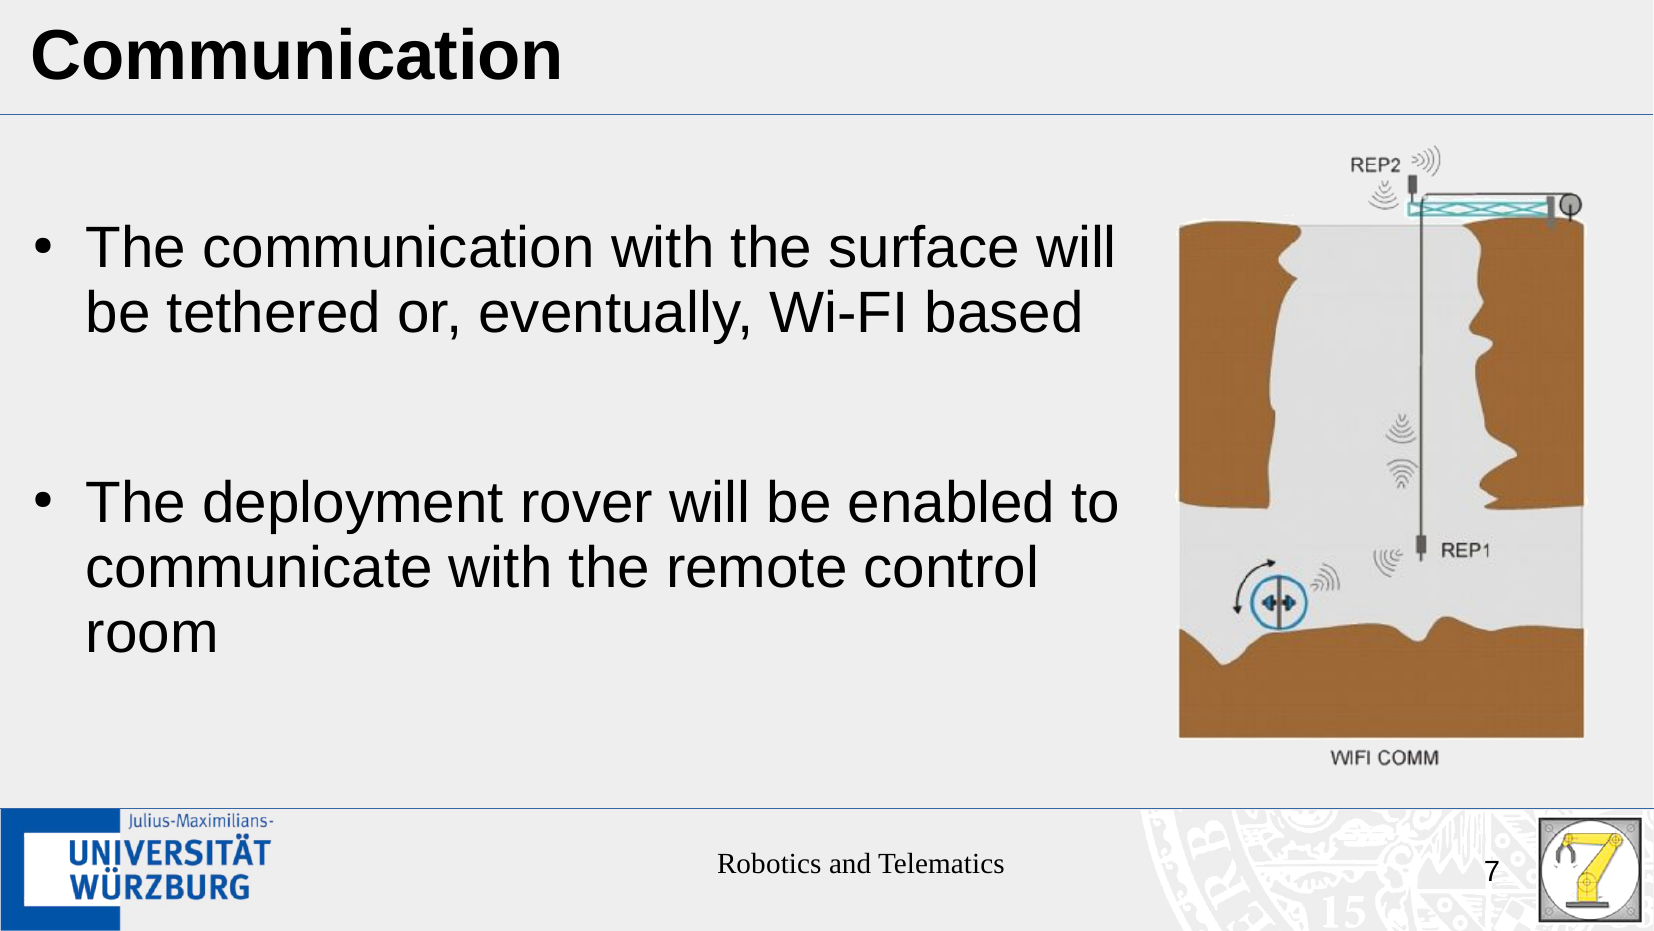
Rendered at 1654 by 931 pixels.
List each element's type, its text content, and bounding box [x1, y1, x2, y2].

title Communication [30, 0, 1636, 111]
list The communication with the surface will be tethered or, eventually, Wi-FI based The deployment rover will be enabled to communicate with the remote control room [15, 120, 1126, 796]
picture [0, 809, 1654, 931]
picture [1155, 134, 1608, 783]
